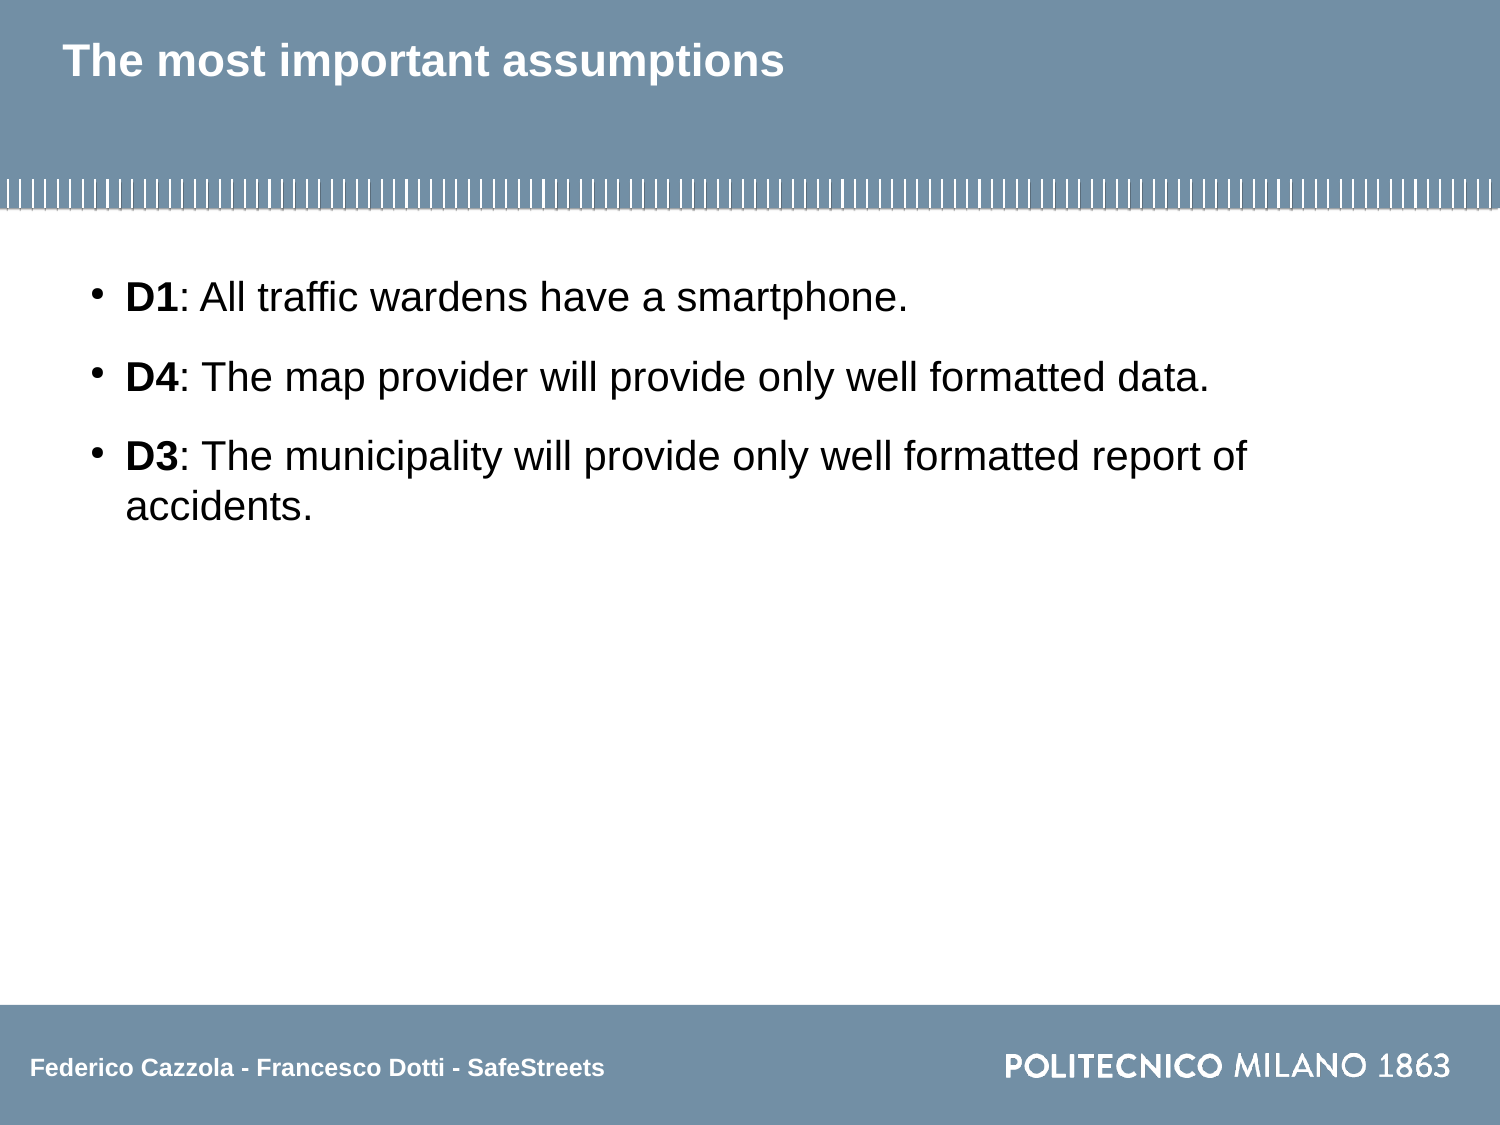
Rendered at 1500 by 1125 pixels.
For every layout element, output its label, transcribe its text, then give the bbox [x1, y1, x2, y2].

list D1: All traffic wardens have a smartphone. D4: The map provider will provide only well formatted data. D3: The municipality will provide only well formatted report of accidents. [75, 262, 1441, 1005]
picture [999, 1041, 1456, 1089]
title The most important assumptions [47, 22, 1455, 161]
